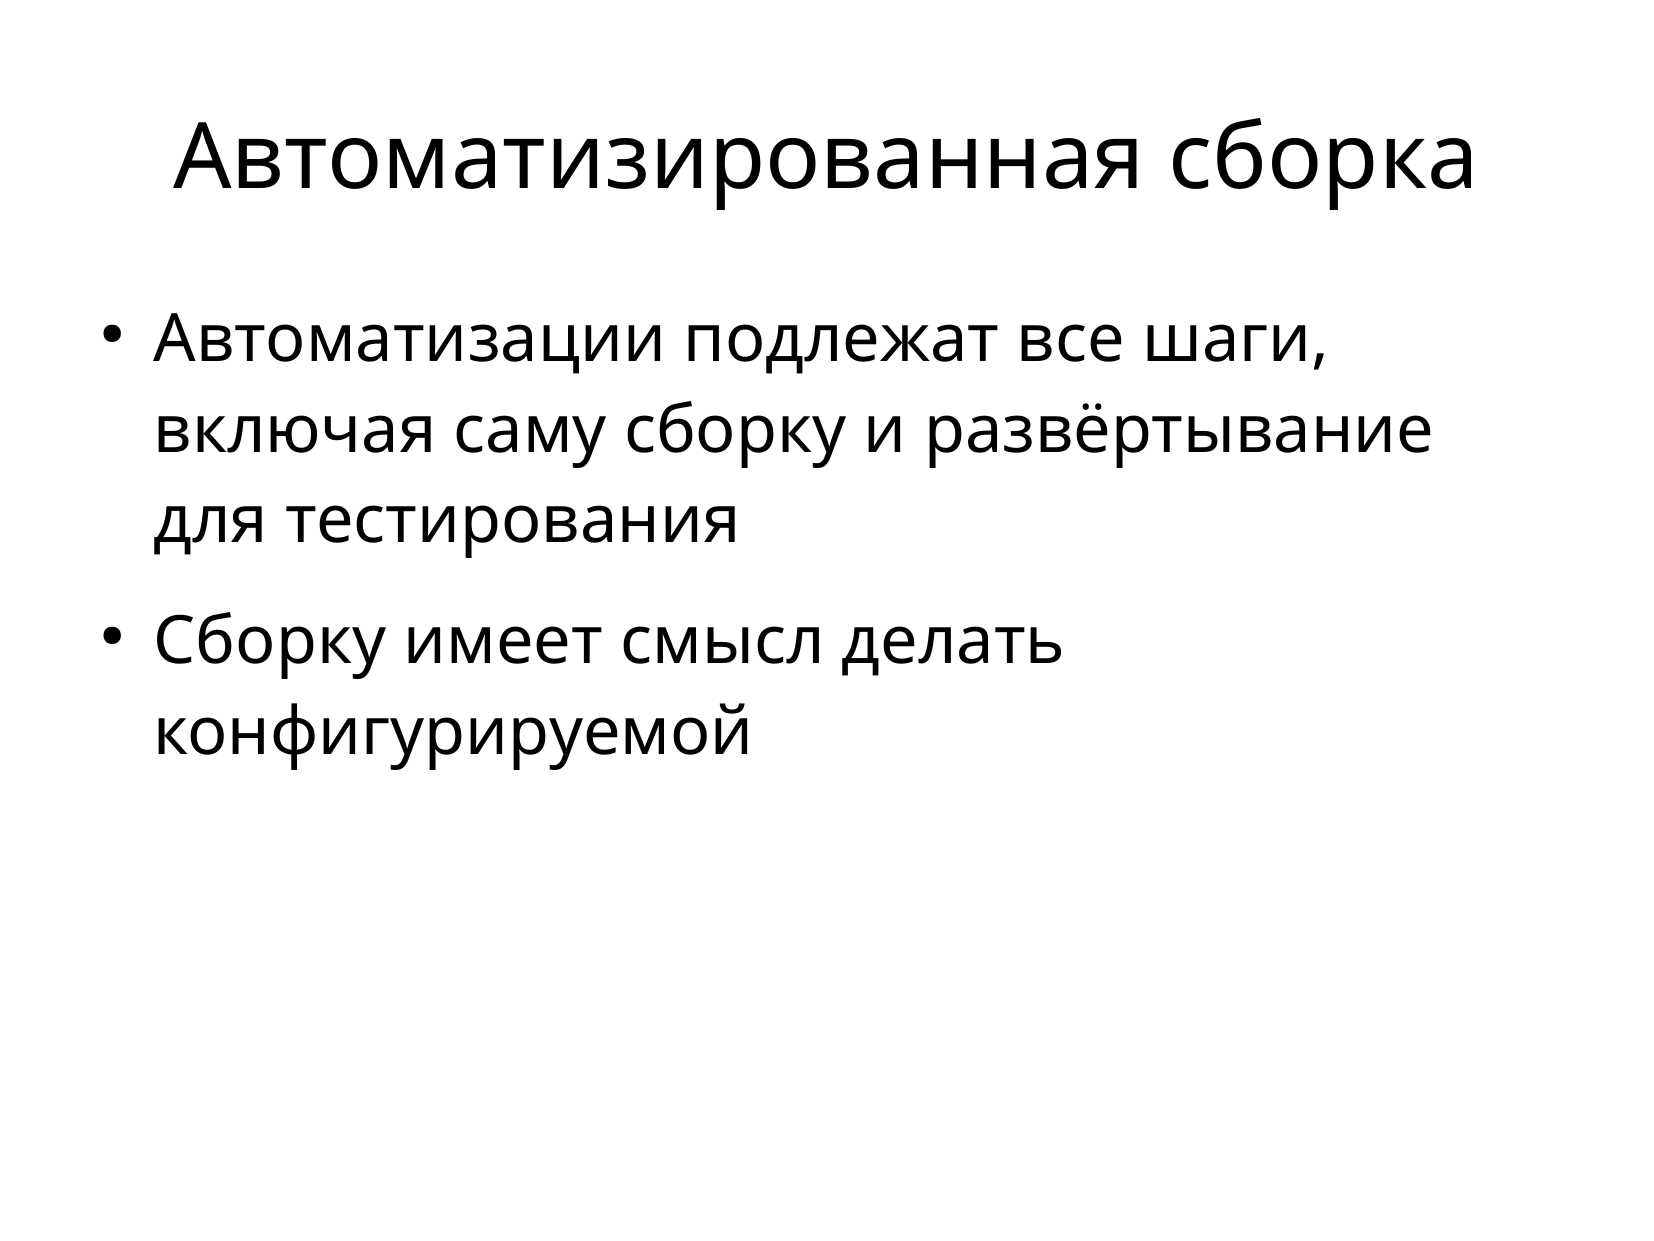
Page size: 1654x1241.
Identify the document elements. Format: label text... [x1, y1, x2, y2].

list Автоматизации подлежат все шаги, включая саму сборку и развёртывание для тестирования Сборку имеет смысл делать конфигурируемой [82, 290, 1538, 1010]
title Автоматизированная сборка [82, 49, 1571, 257]
